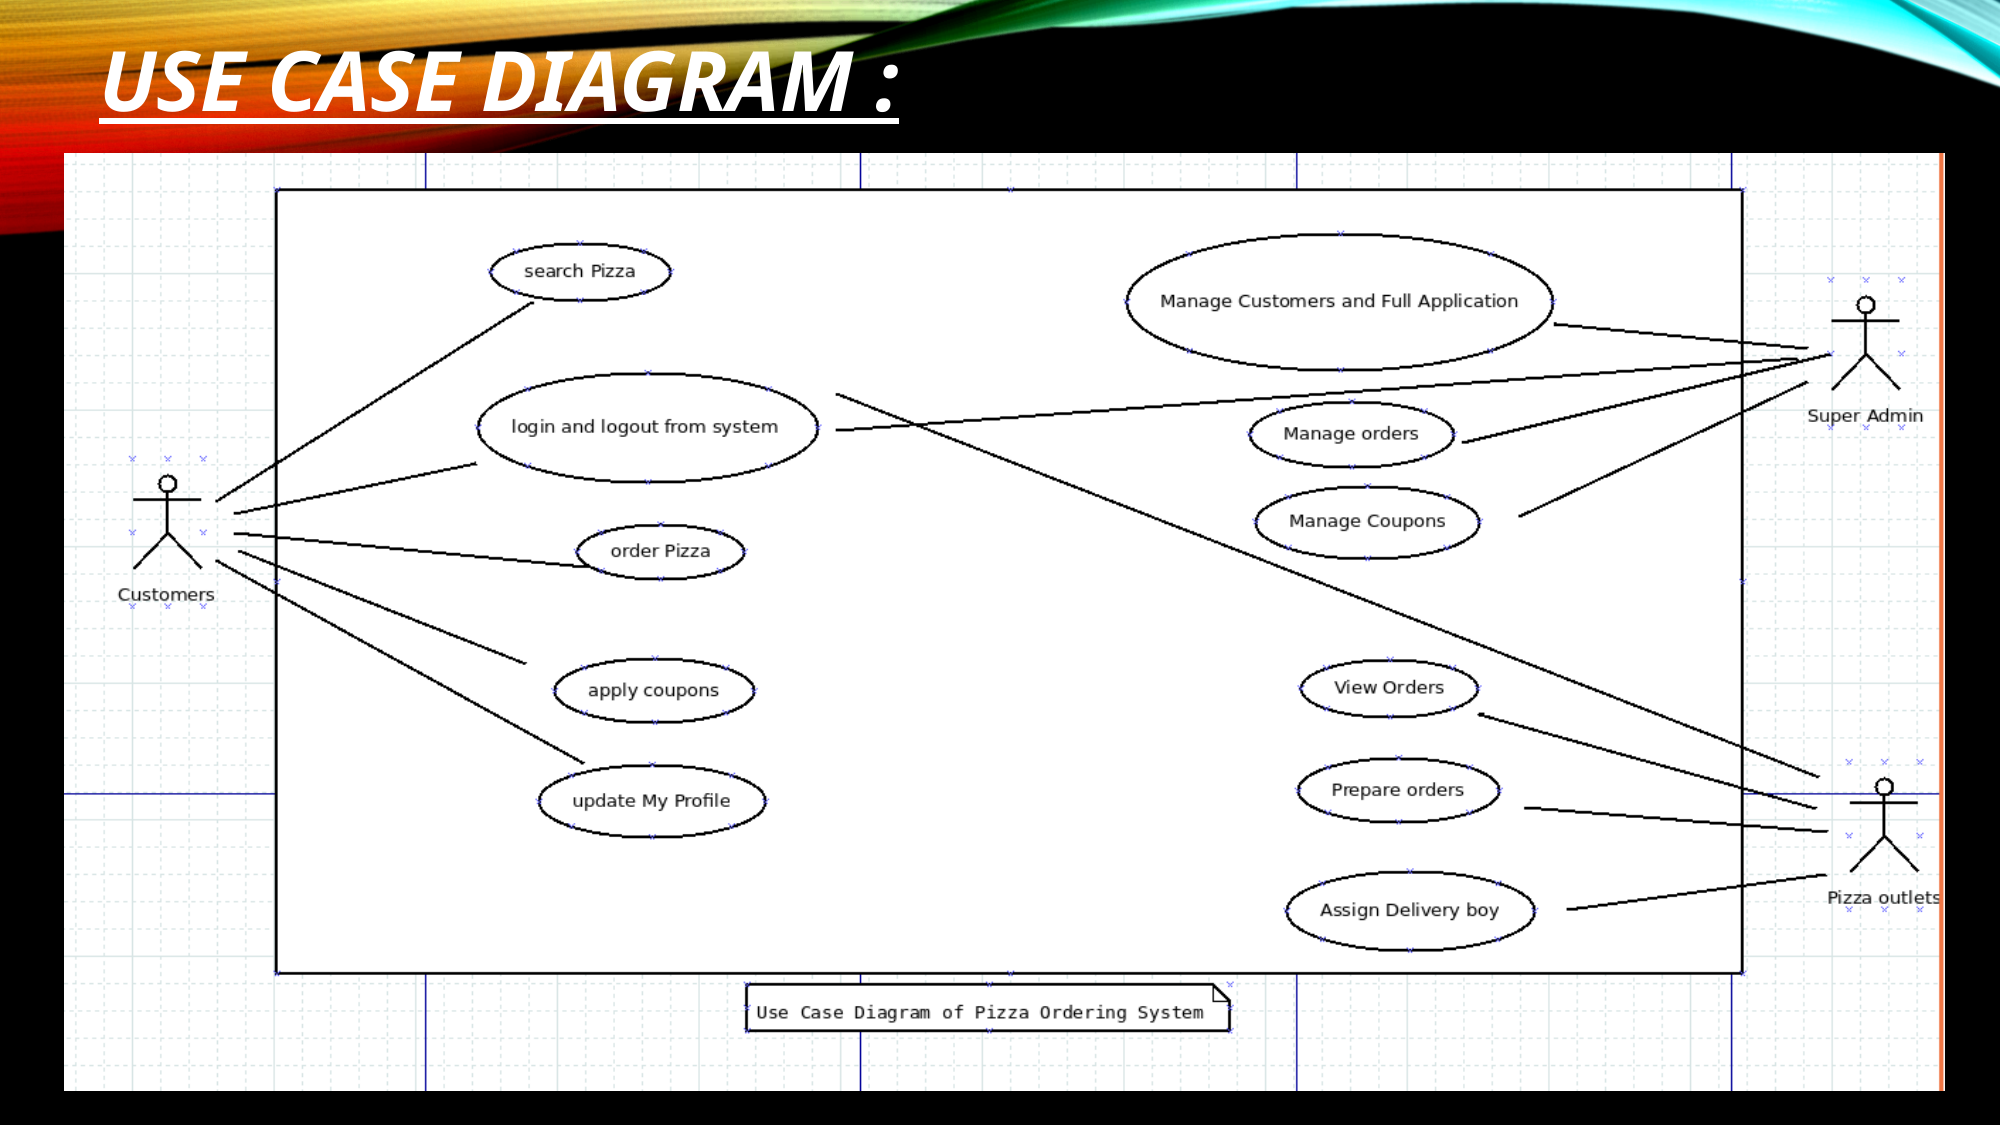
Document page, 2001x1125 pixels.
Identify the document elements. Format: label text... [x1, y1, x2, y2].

title USE CASE DIAGRAM : [84, 32, 1462, 109]
picture [64, 153, 1945, 1091]
